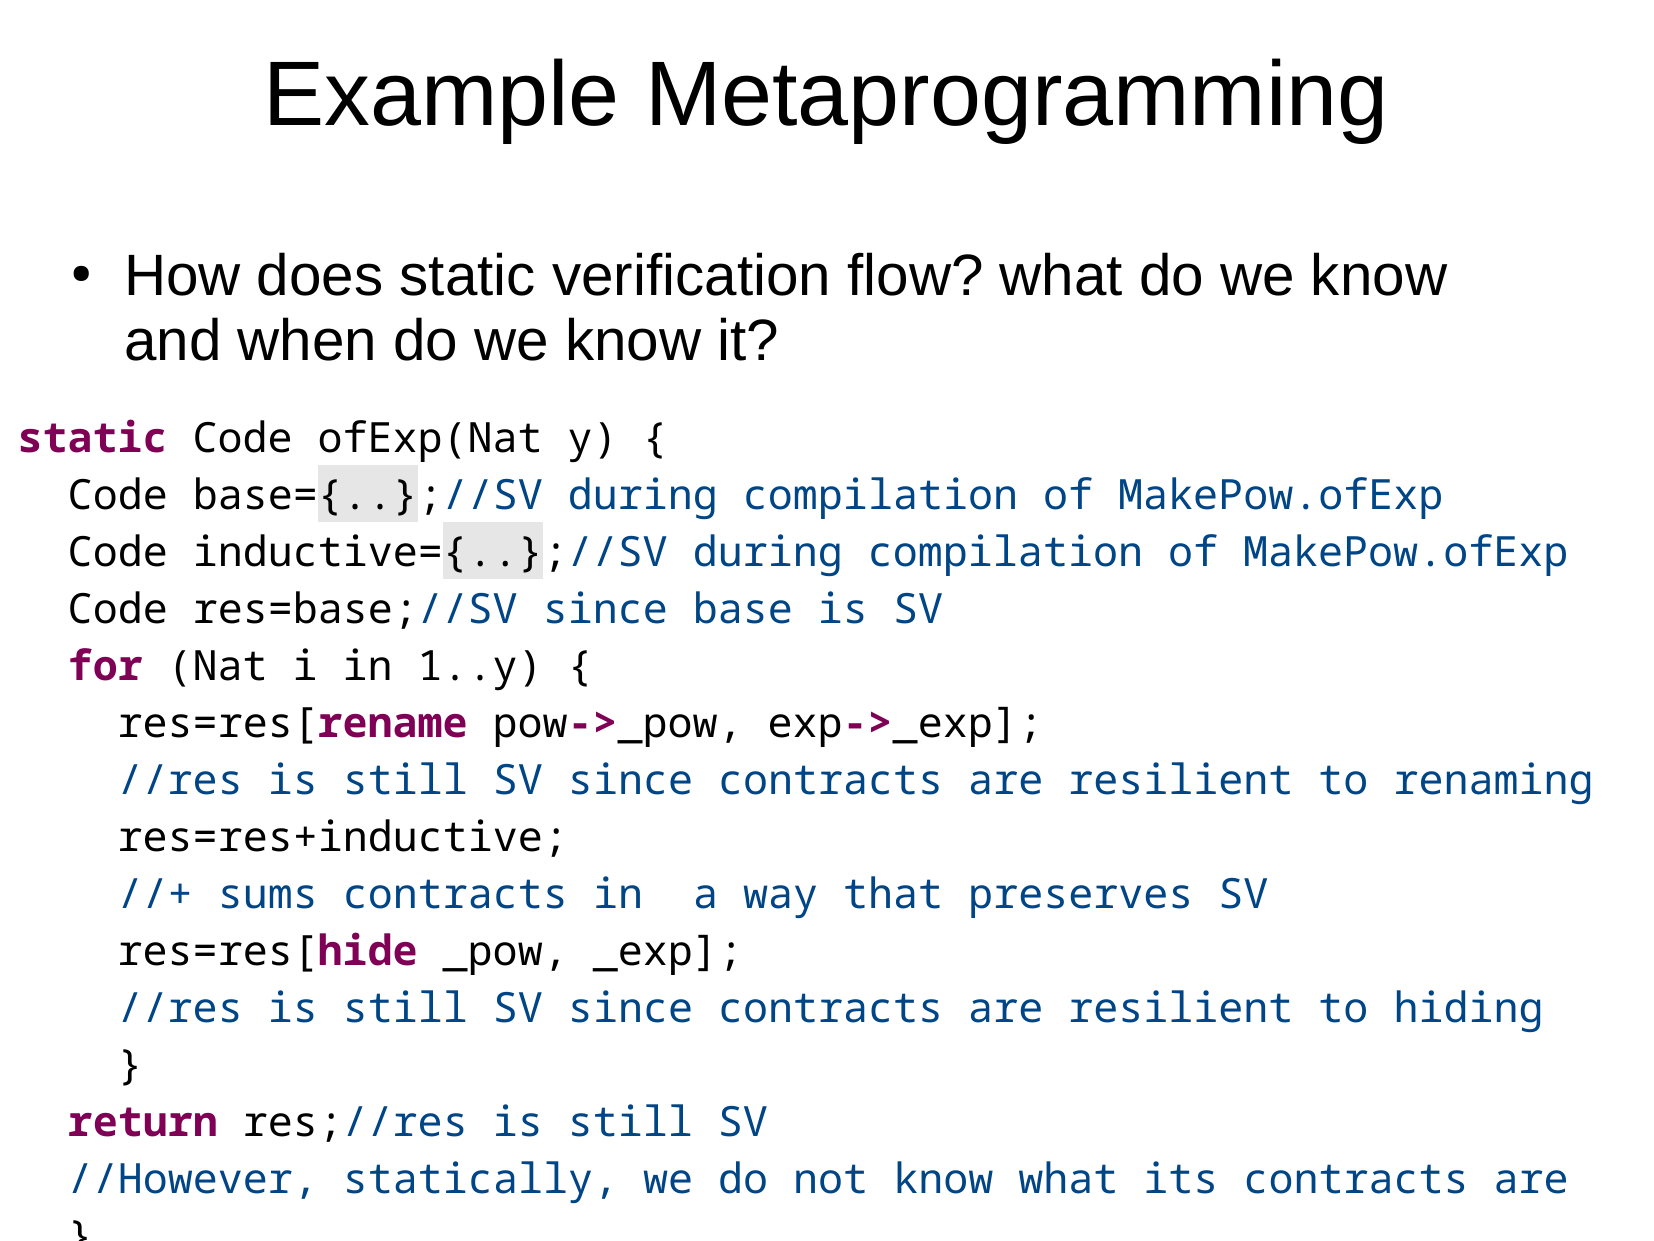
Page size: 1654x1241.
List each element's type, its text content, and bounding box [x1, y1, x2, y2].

text_box static Code ofExp(Nat y) { Code base={..};//SV during compilation of MakePow.ofExp Code inductive={..};//SV during compilation of MakePow.ofExp Code res=base;//SV since base is SV for (Nat i in 1..y) { res=res[rename pow->_pow, exp->_exp]; //res is still SV since contracts are resilient to renaming res=res+inductive; //+ sums contracts in a way that preserves SV res=res[hide _pow, _exp]; //res is still SV since contracts are resilient to hiding } return res;//res is still SV //However, statically, we do not know what its contracts are } [2, 400, 1654, 1241]
list How does static verification flow? what do we know and when do we know it? [53, 243, 1542, 963]
title Example Metaprogramming [82, 0, 1571, 198]
